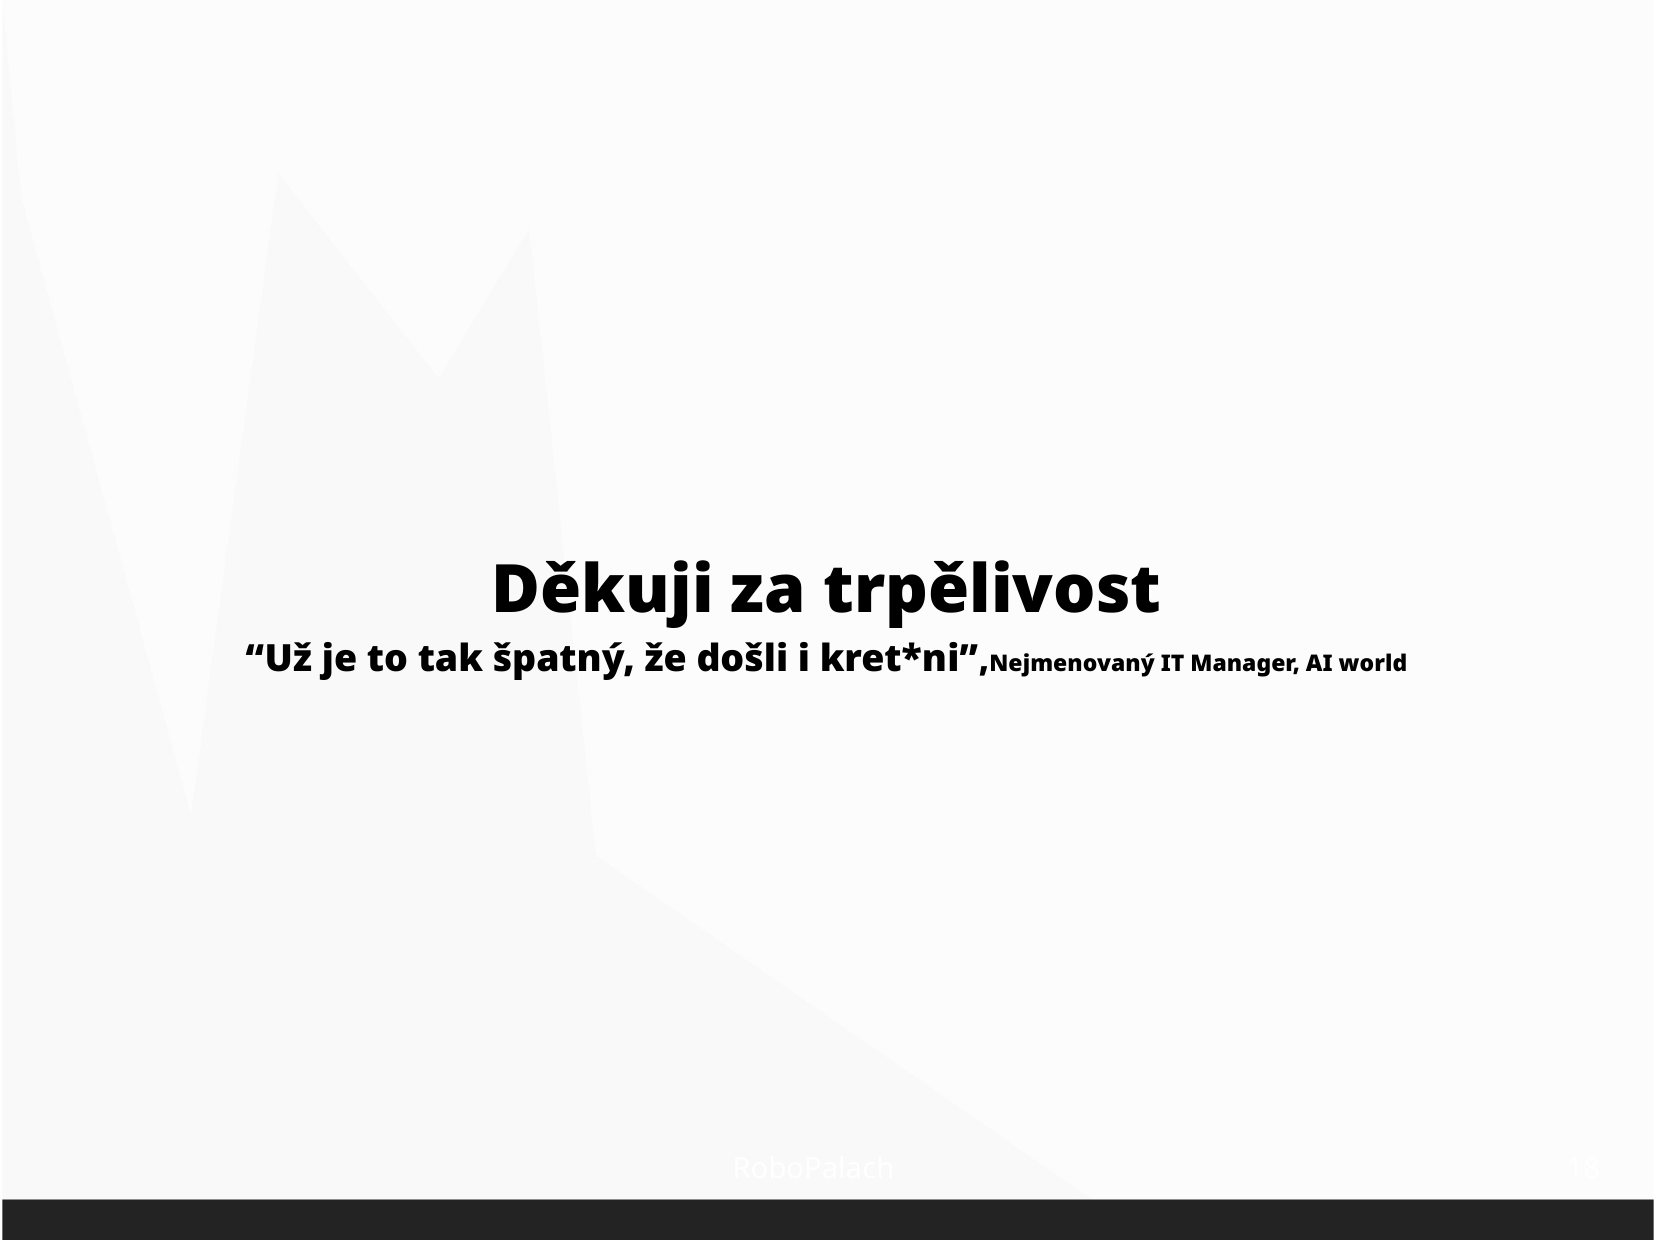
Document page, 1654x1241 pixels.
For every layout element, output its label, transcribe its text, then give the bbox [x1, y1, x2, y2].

picture [2, 0, 1654, 1241]
subtitle Děkuji za trpělivost “Už je to tak špatný, že došli i kret*ni”,Nejmenovaný IT Manager, AI world [82, 132, 1571, 1093]
